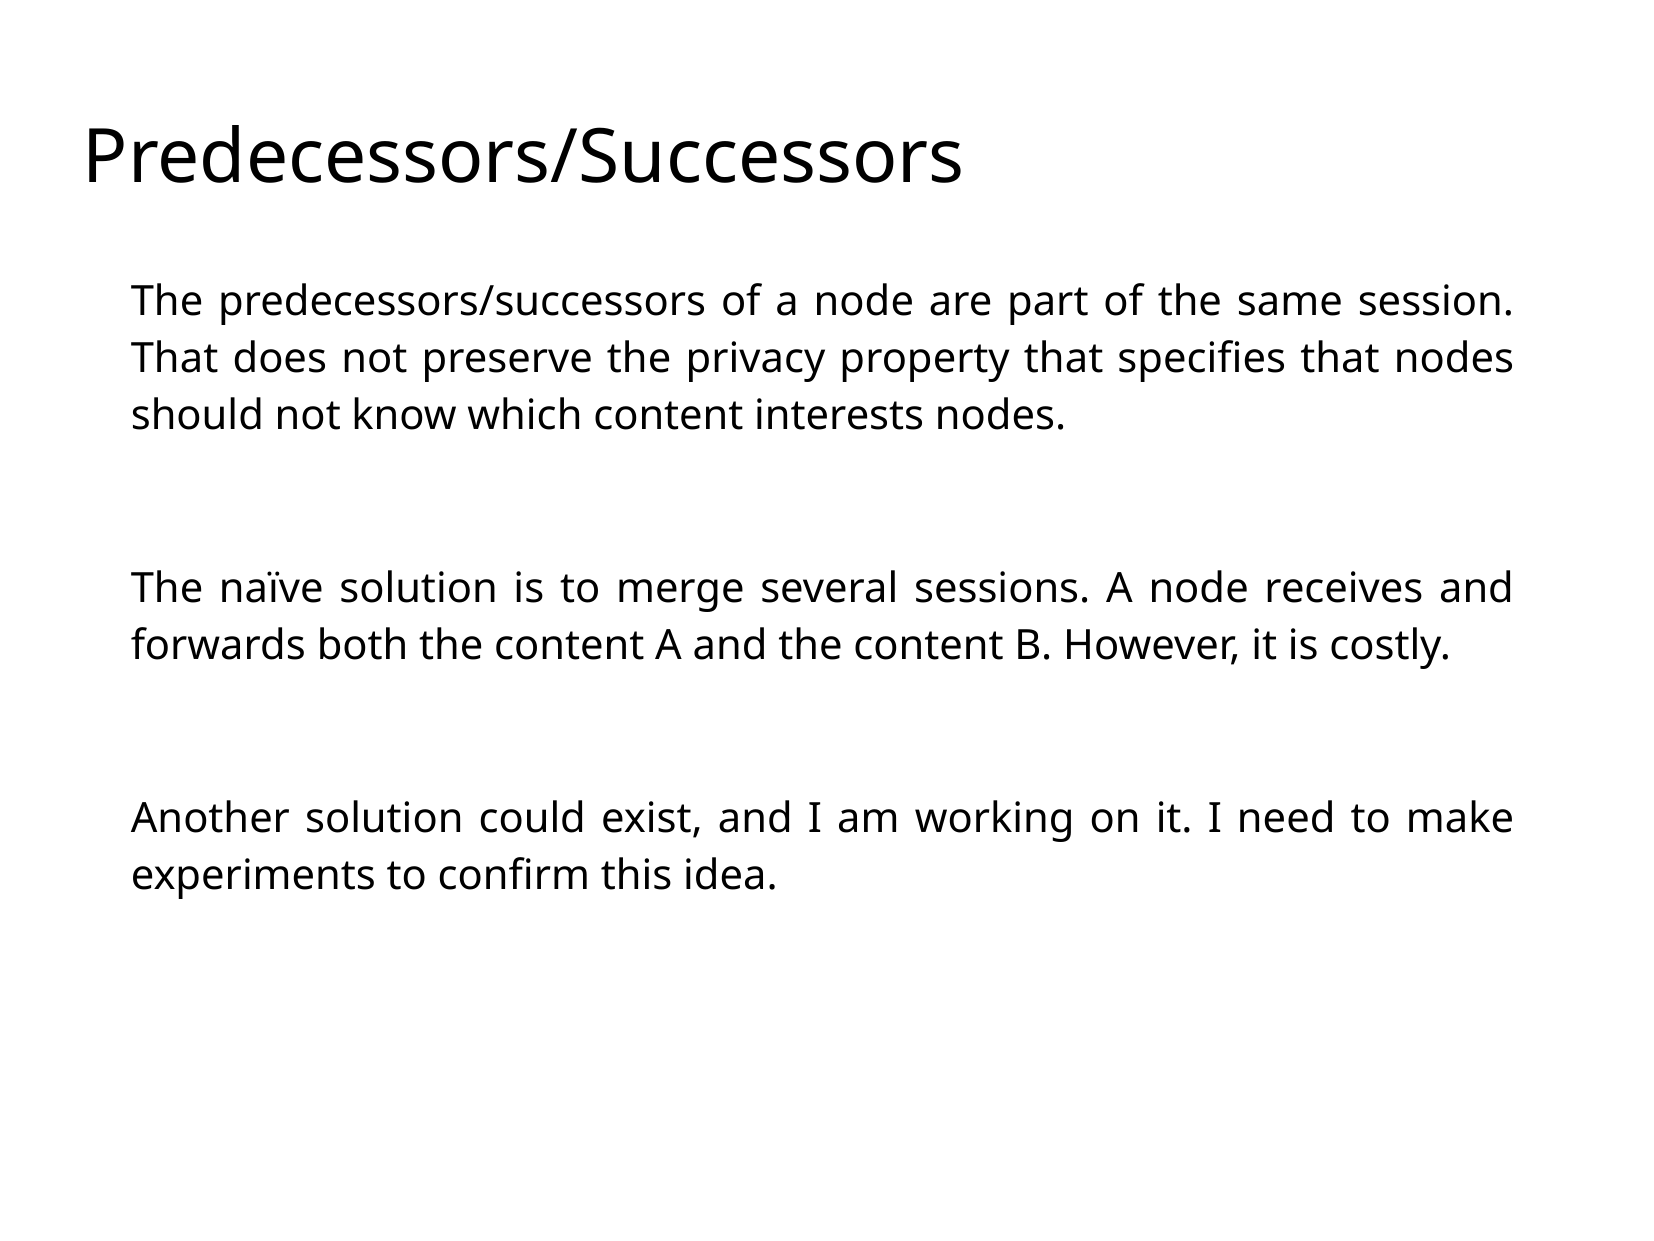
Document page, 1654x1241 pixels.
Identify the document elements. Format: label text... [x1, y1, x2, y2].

list The predecessors/successors of a node are part of the same session. That does not preserve the privacy property that specifies that nodes should not know which content interests nodes. The naïve solution is to merge several sessions. A node receives and forwards both the content A and the content B. However, it is costly. Another solution could exist, and I am working on it. I need to make experiments to confirm this idea. [59, 270, 1516, 1176]
title Predecessors/Successors [82, 49, 1571, 257]
